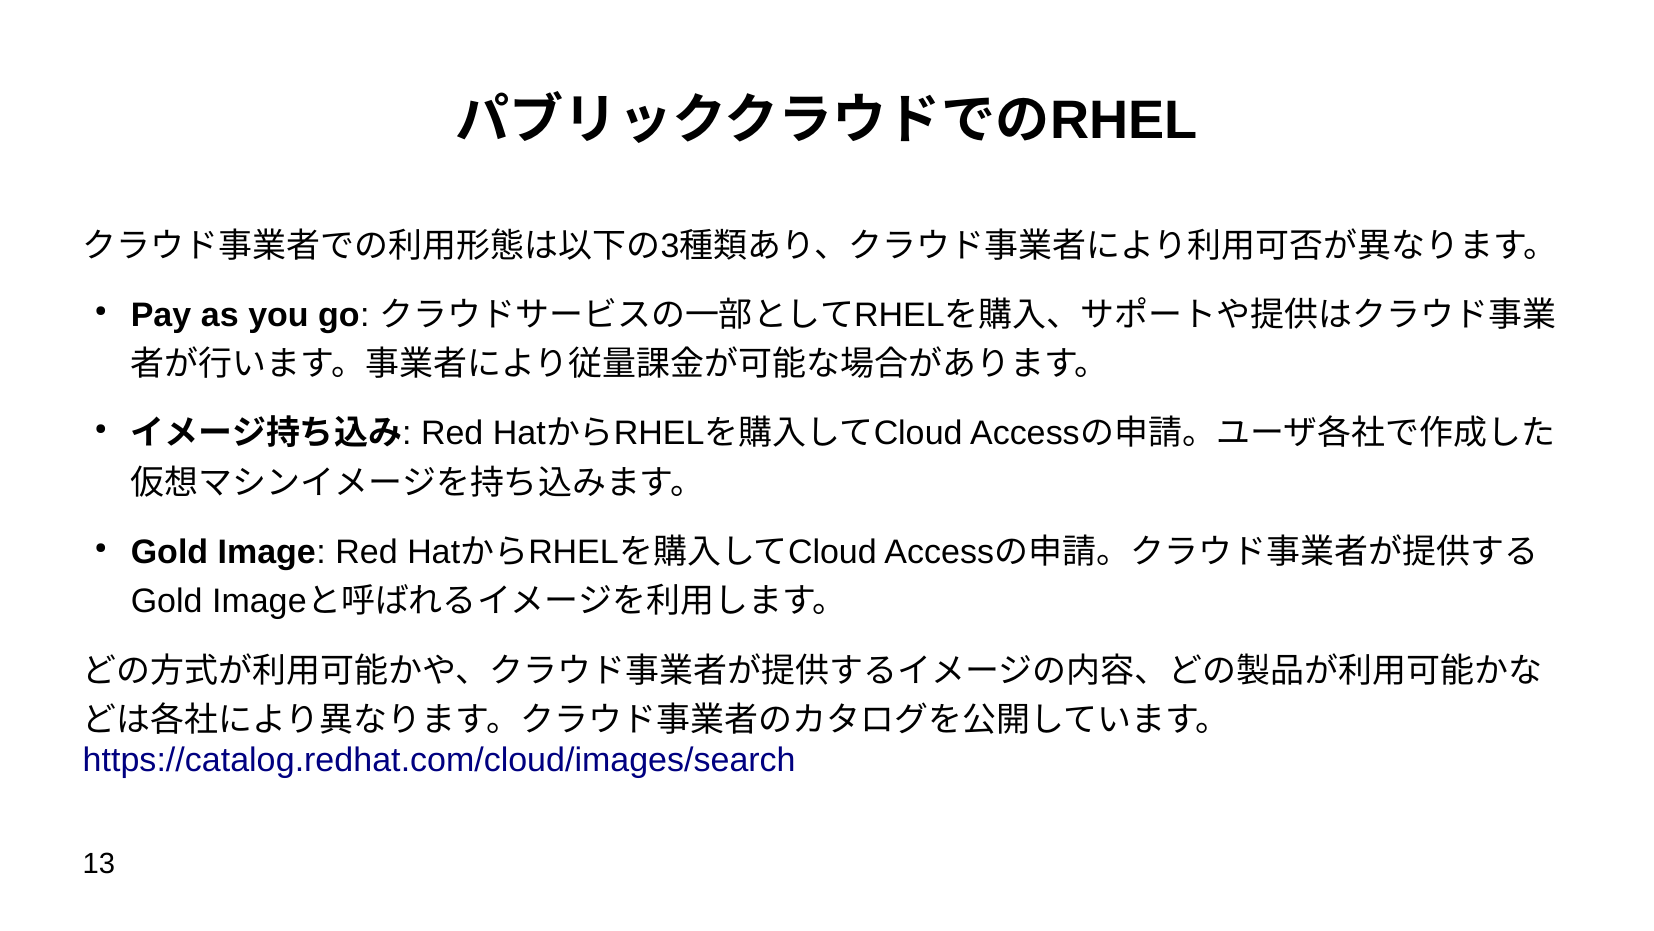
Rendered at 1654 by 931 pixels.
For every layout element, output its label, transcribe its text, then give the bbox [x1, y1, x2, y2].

title パブリッククラウドでのRHEL [82, 37, 1571, 193]
list クラウド事業者での利用形態は以下の3種類あり、クラウド事業者により利用可否が異なります。 Pay as you go: クラウドサービスの一部としてRHELを購入、サポートや提供はクラウド事業者が行います。事業者により従量課金が可能な場合があります。 イメージ持ち込み: Red HatからRHELを購入してCloud Accessの申請。ユーザ各社で作成した仮想マシンイメージを持ち込みます。 Gold Image: Red HatからRHELを購入してCloud Accessの申請。クラウド事業者が提供するGold Imageと呼ばれるイメージを利用します。 どの方式が利用可能かや、クラウド事業者が提供するイメージの内容、どの製品が利用可能かなどは各社により異なります。クラウド事業者のカタログを公開しています。 https://catalog.redhat.com/cloud/images/search [82, 217, 1565, 827]
